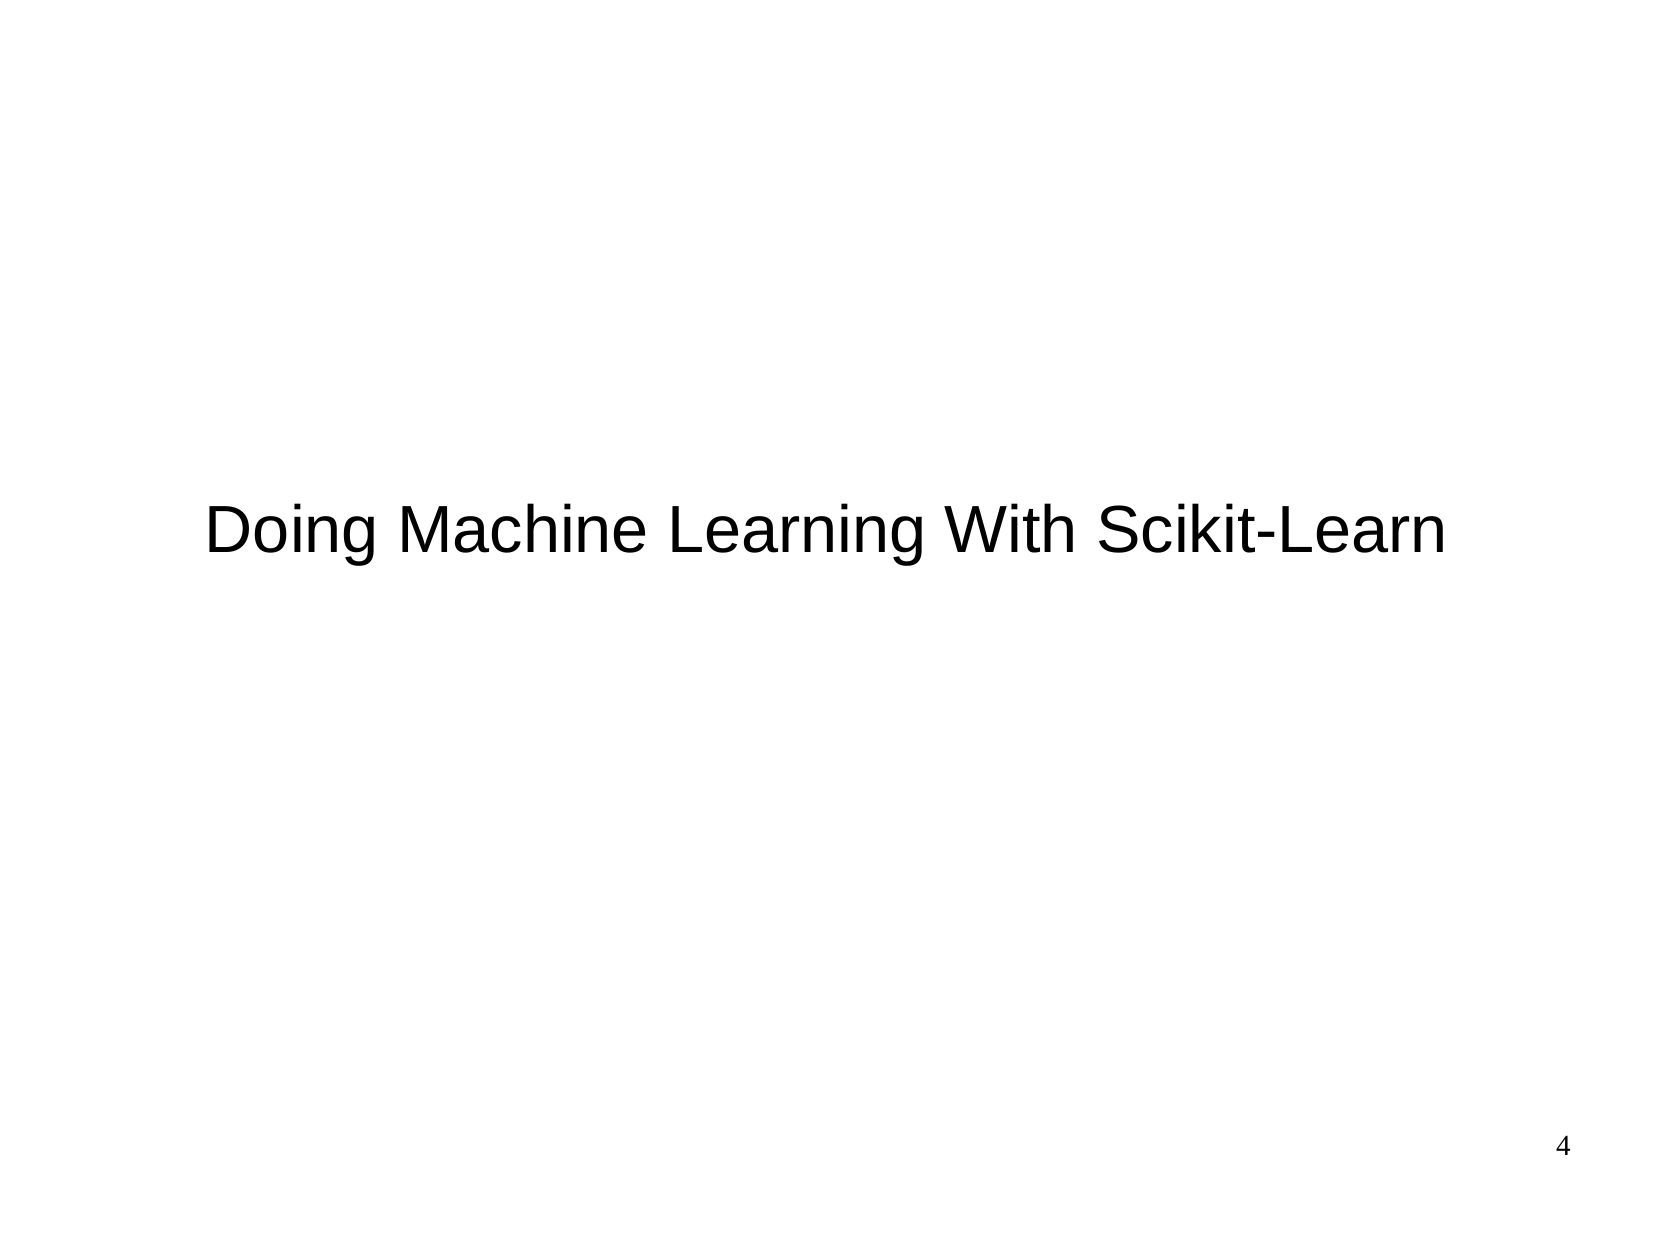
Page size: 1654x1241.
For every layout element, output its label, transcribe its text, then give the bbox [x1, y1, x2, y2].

subtitle Doing Machine Learning With Scikit-Learn [82, 49, 1571, 1010]
